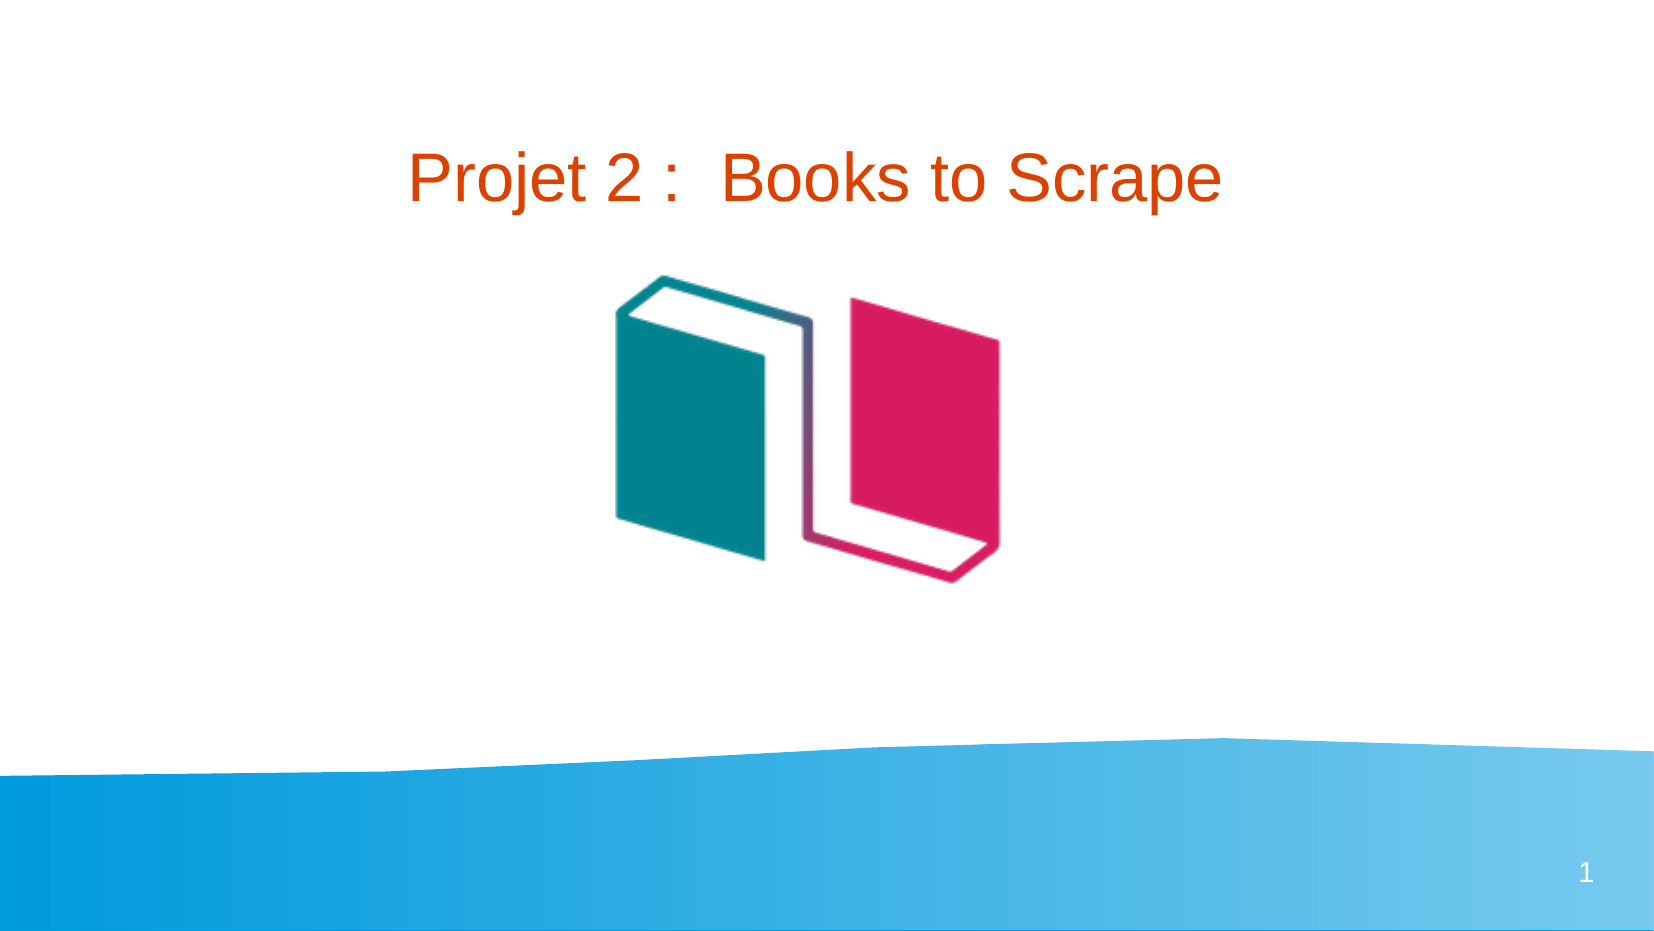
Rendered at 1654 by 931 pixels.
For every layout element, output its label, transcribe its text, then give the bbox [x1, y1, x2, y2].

picture [590, 267, 1029, 591]
title Projet 2 : Books to Scrape [59, 88, 1536, 266]
